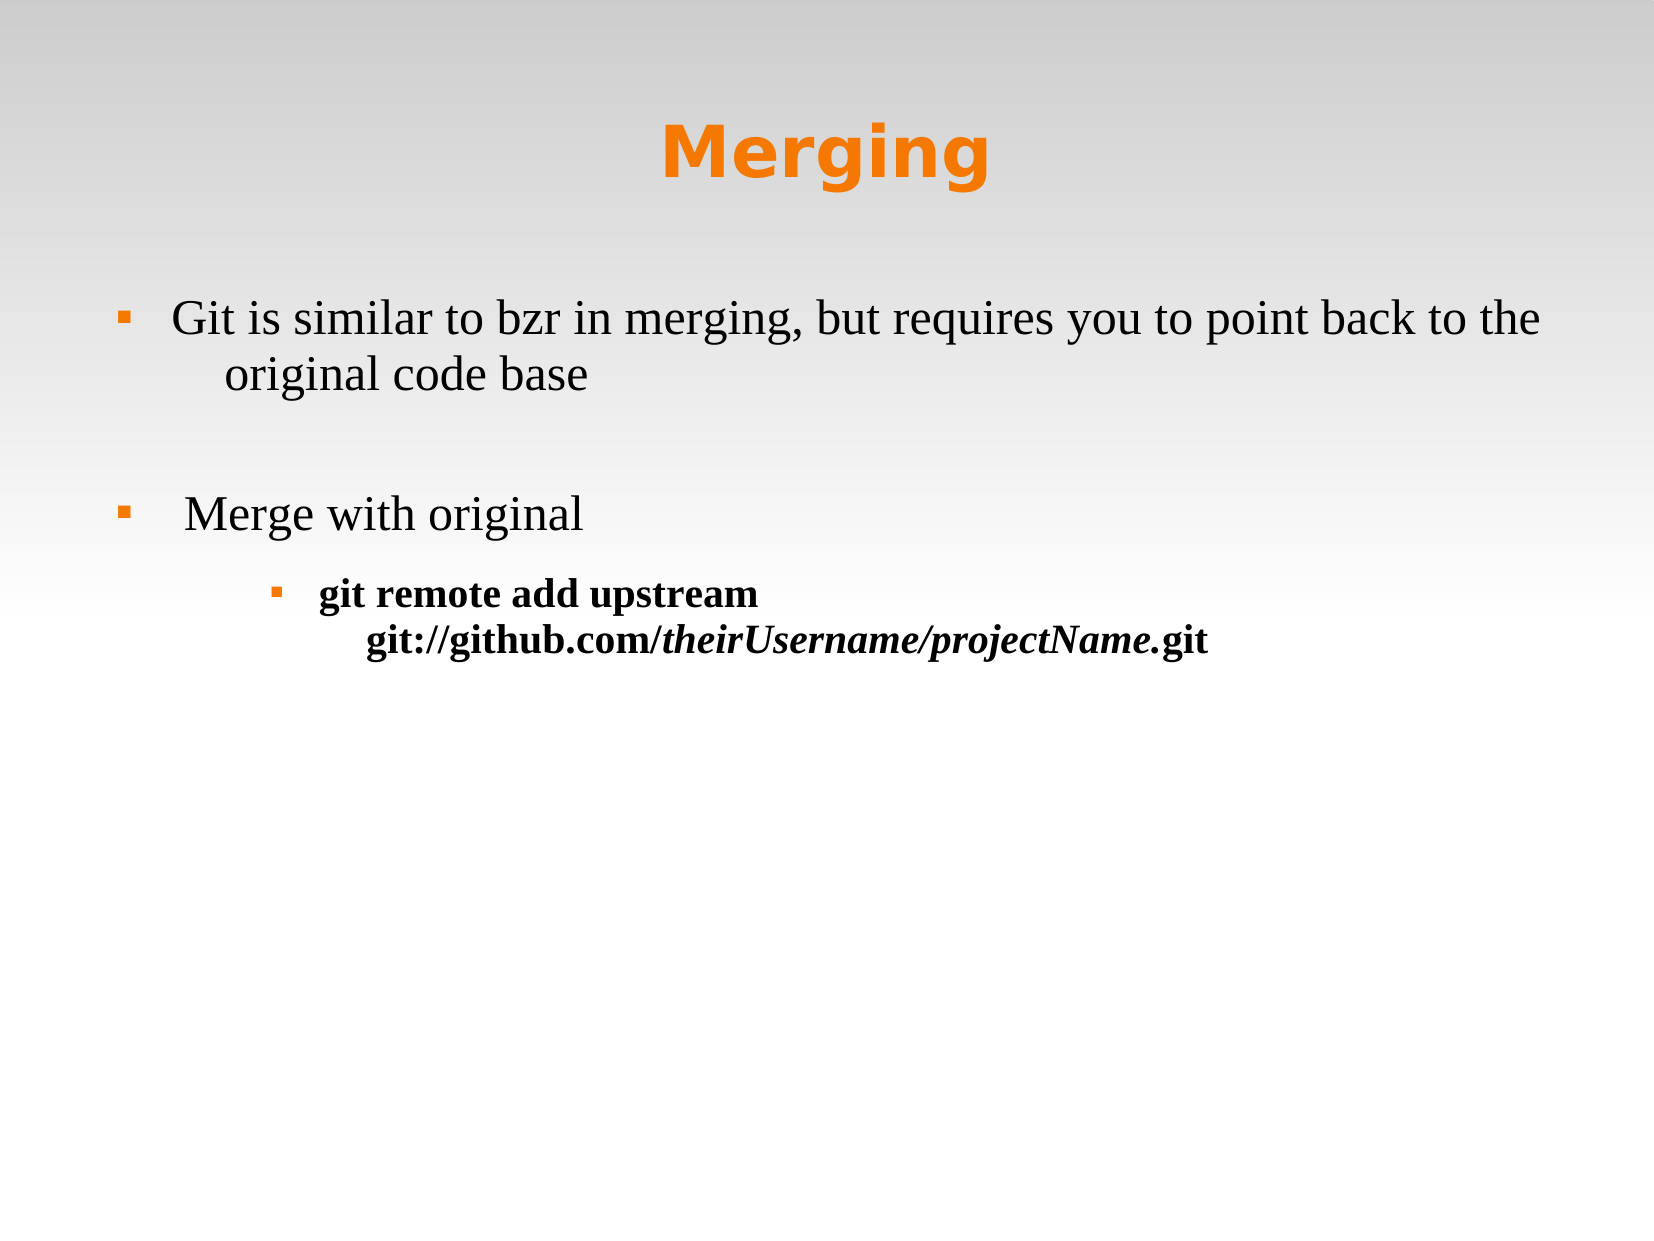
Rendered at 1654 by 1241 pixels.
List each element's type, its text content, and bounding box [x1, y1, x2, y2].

list Git is similar to bzr in merging, but requires you to point back to the original code base Merge with original git remote add upstream git://github.com/theirUsername/projectName.git [82, 290, 1571, 1109]
title Merging [82, 49, 1571, 257]
